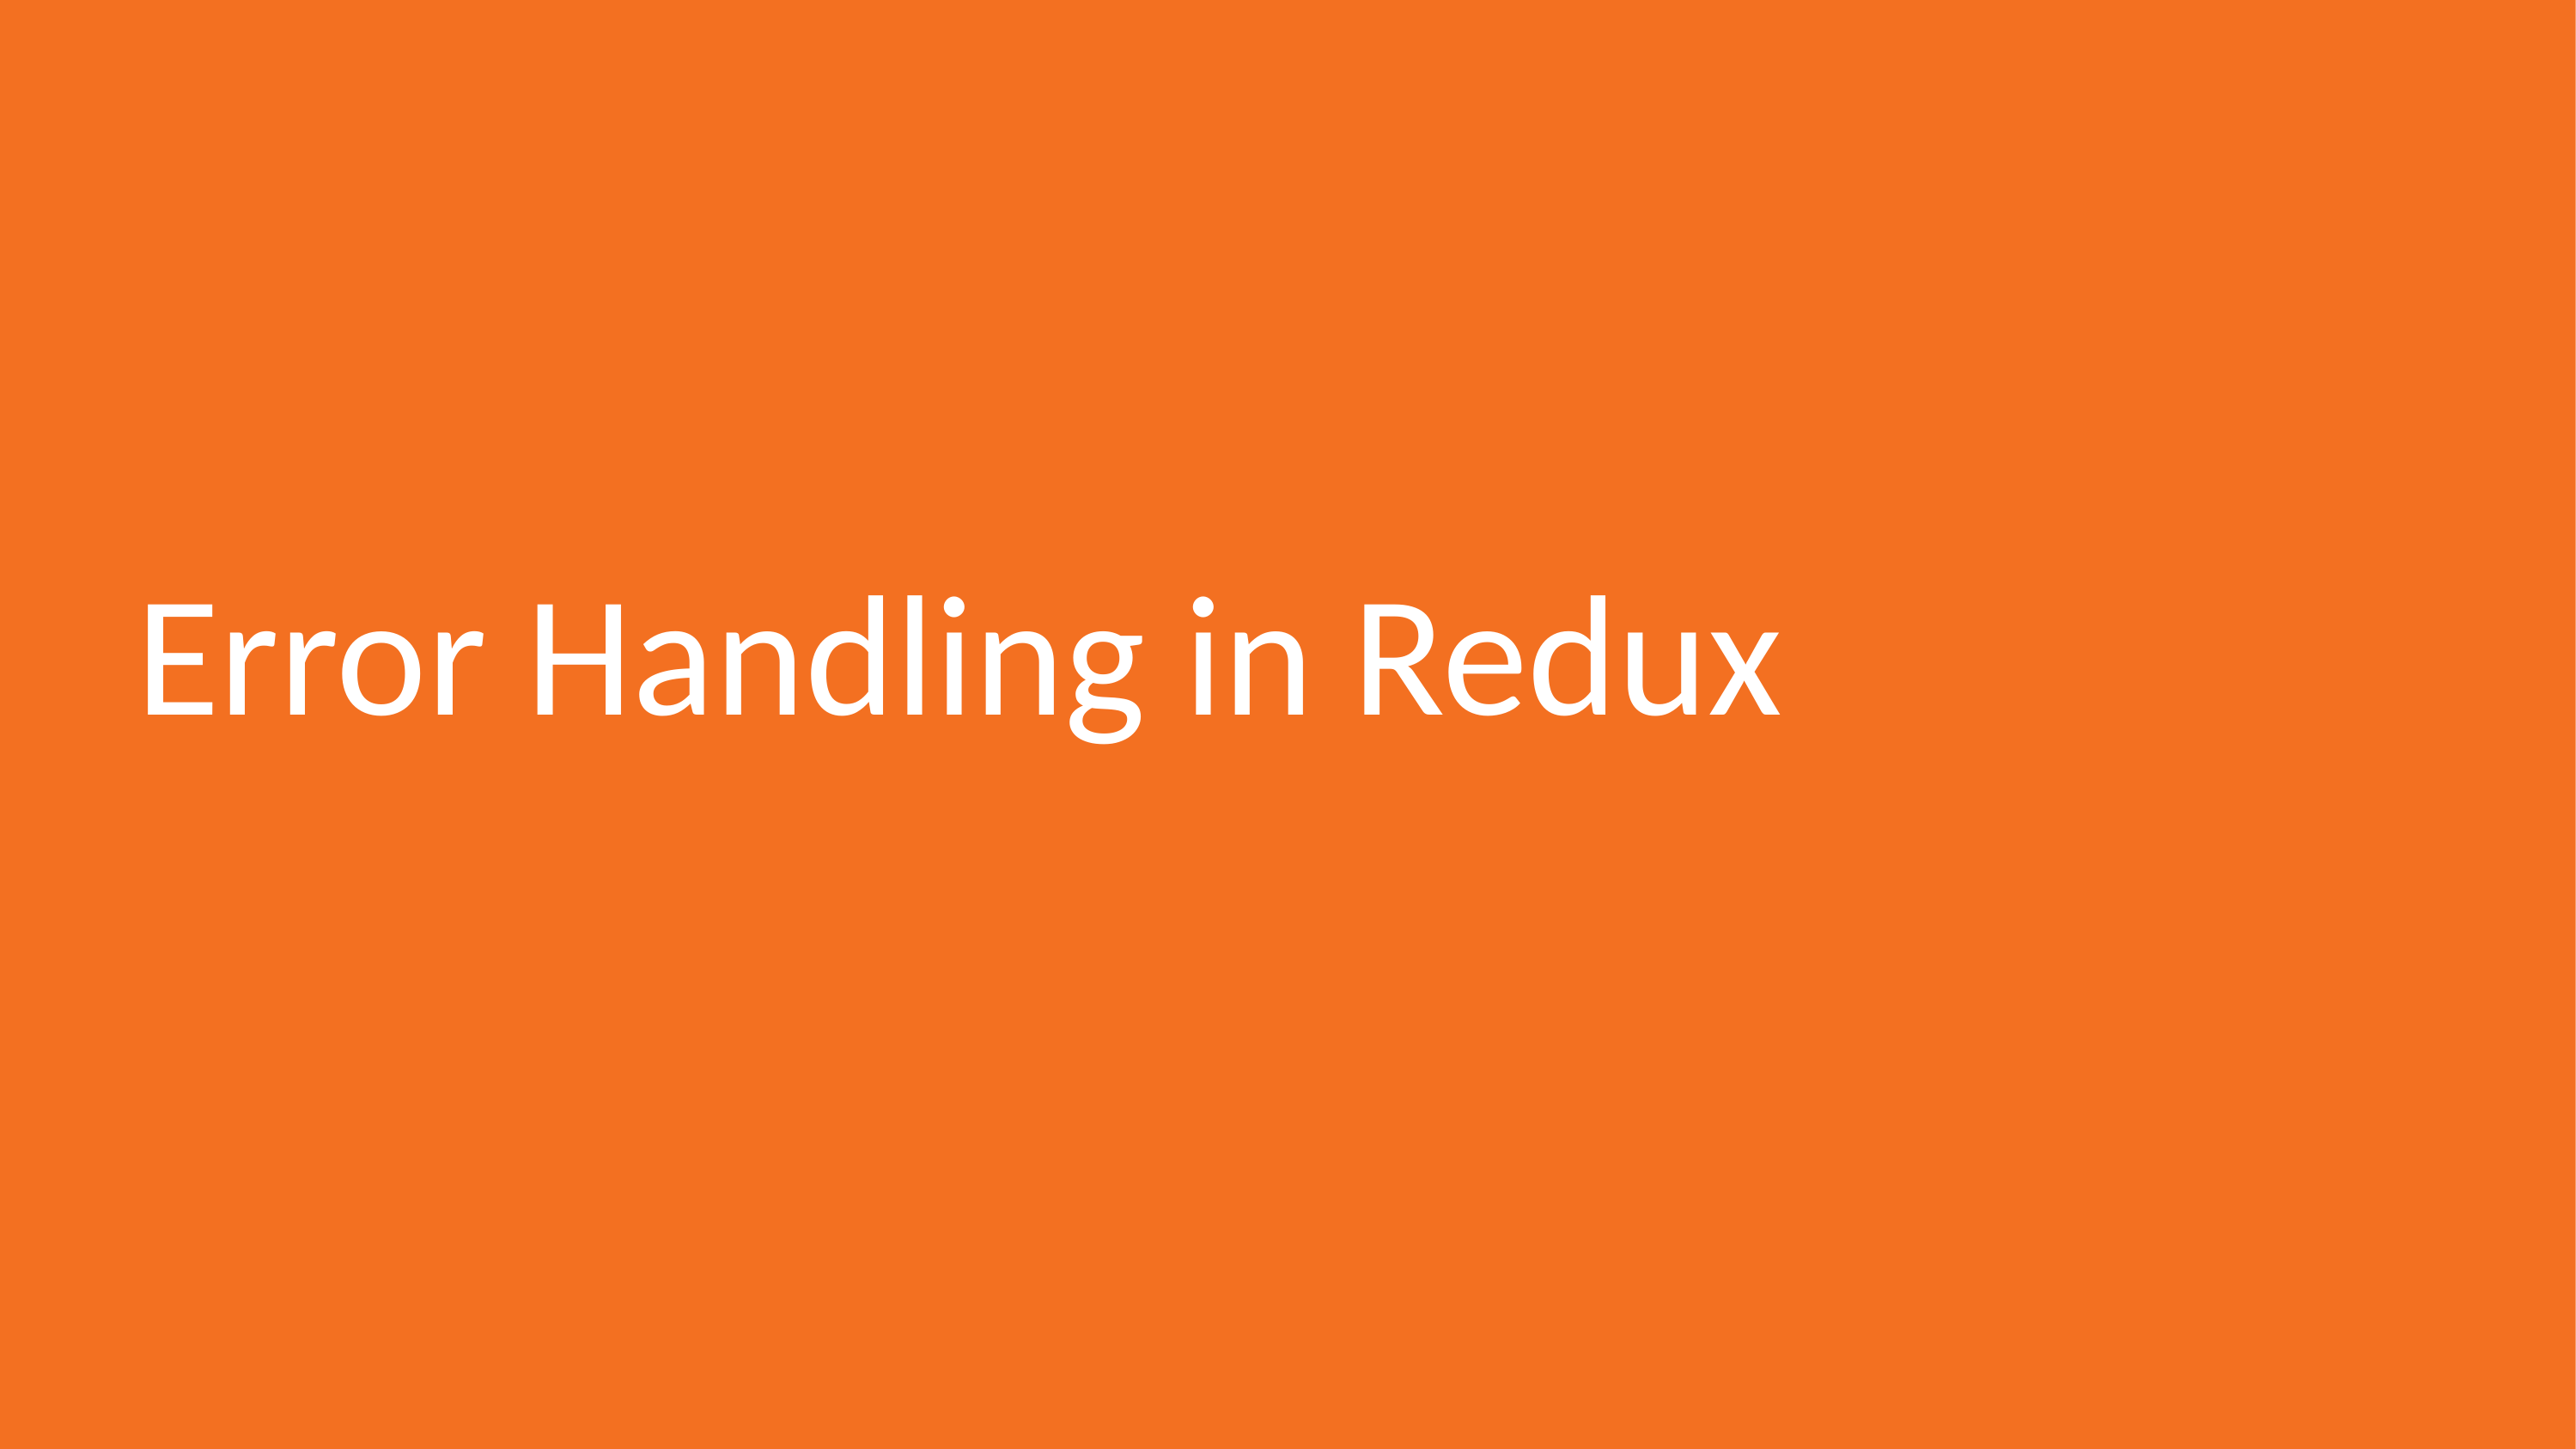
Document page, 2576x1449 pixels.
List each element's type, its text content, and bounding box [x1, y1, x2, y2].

title Error Handling in Redux [110, 512, 2427, 776]
